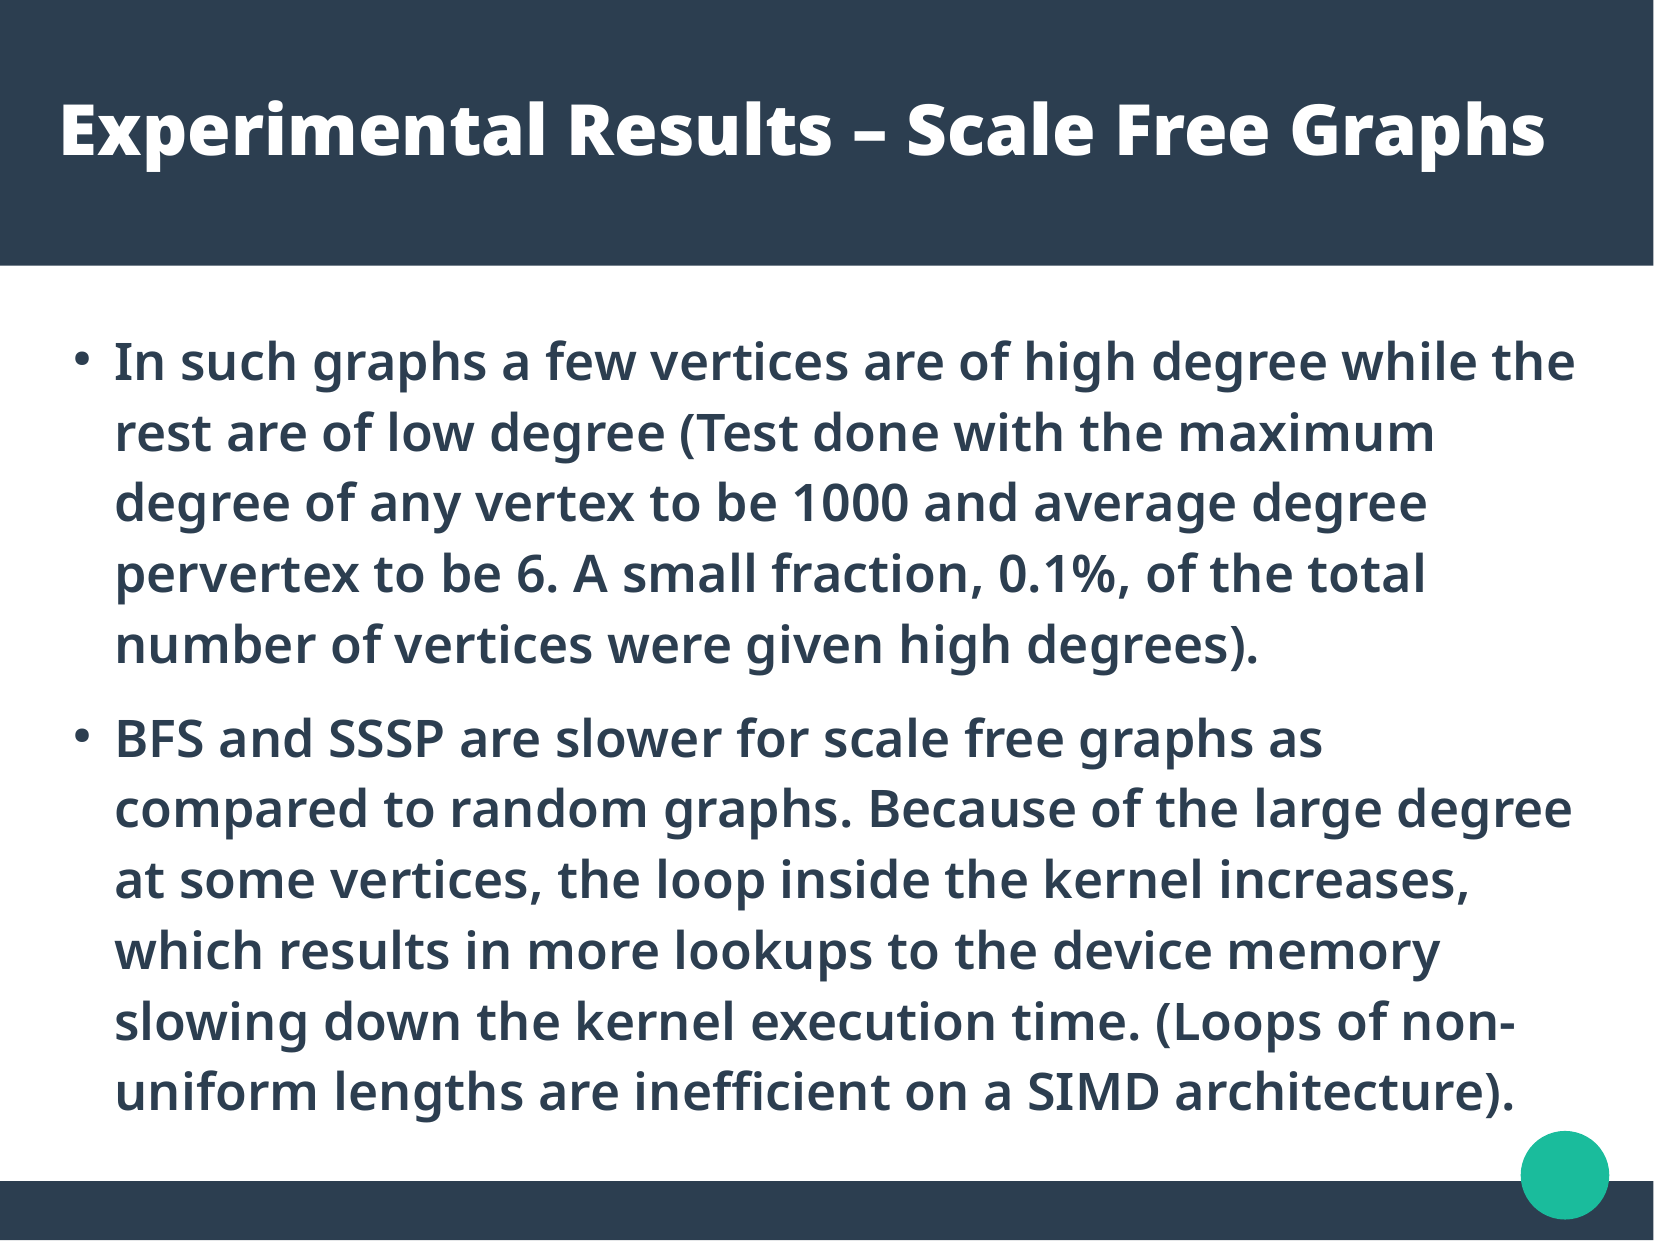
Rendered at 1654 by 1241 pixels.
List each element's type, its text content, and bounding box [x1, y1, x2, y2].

list In such graphs a few vertices are of high degree while the rest are of low degree (Test done with the maximum degree of any vertex to be 1000 and average degree pervertex to be 6. A small fraction, 0.1%, of the total number of vertices were given high degrees). BFS and SSSP are slower for scale free graphs as compared to random graphs. Because of the large degree at some vertices, the loop inside the kernel increases, which results in more lookups to the device memory slowing down the kernel execution time. (Loops of non-uniform lengths are inefficient on a SIMD architecture). [59, 324, 1595, 1152]
title Experimental Results – Scale Free Graphs [59, 49, 1595, 207]
